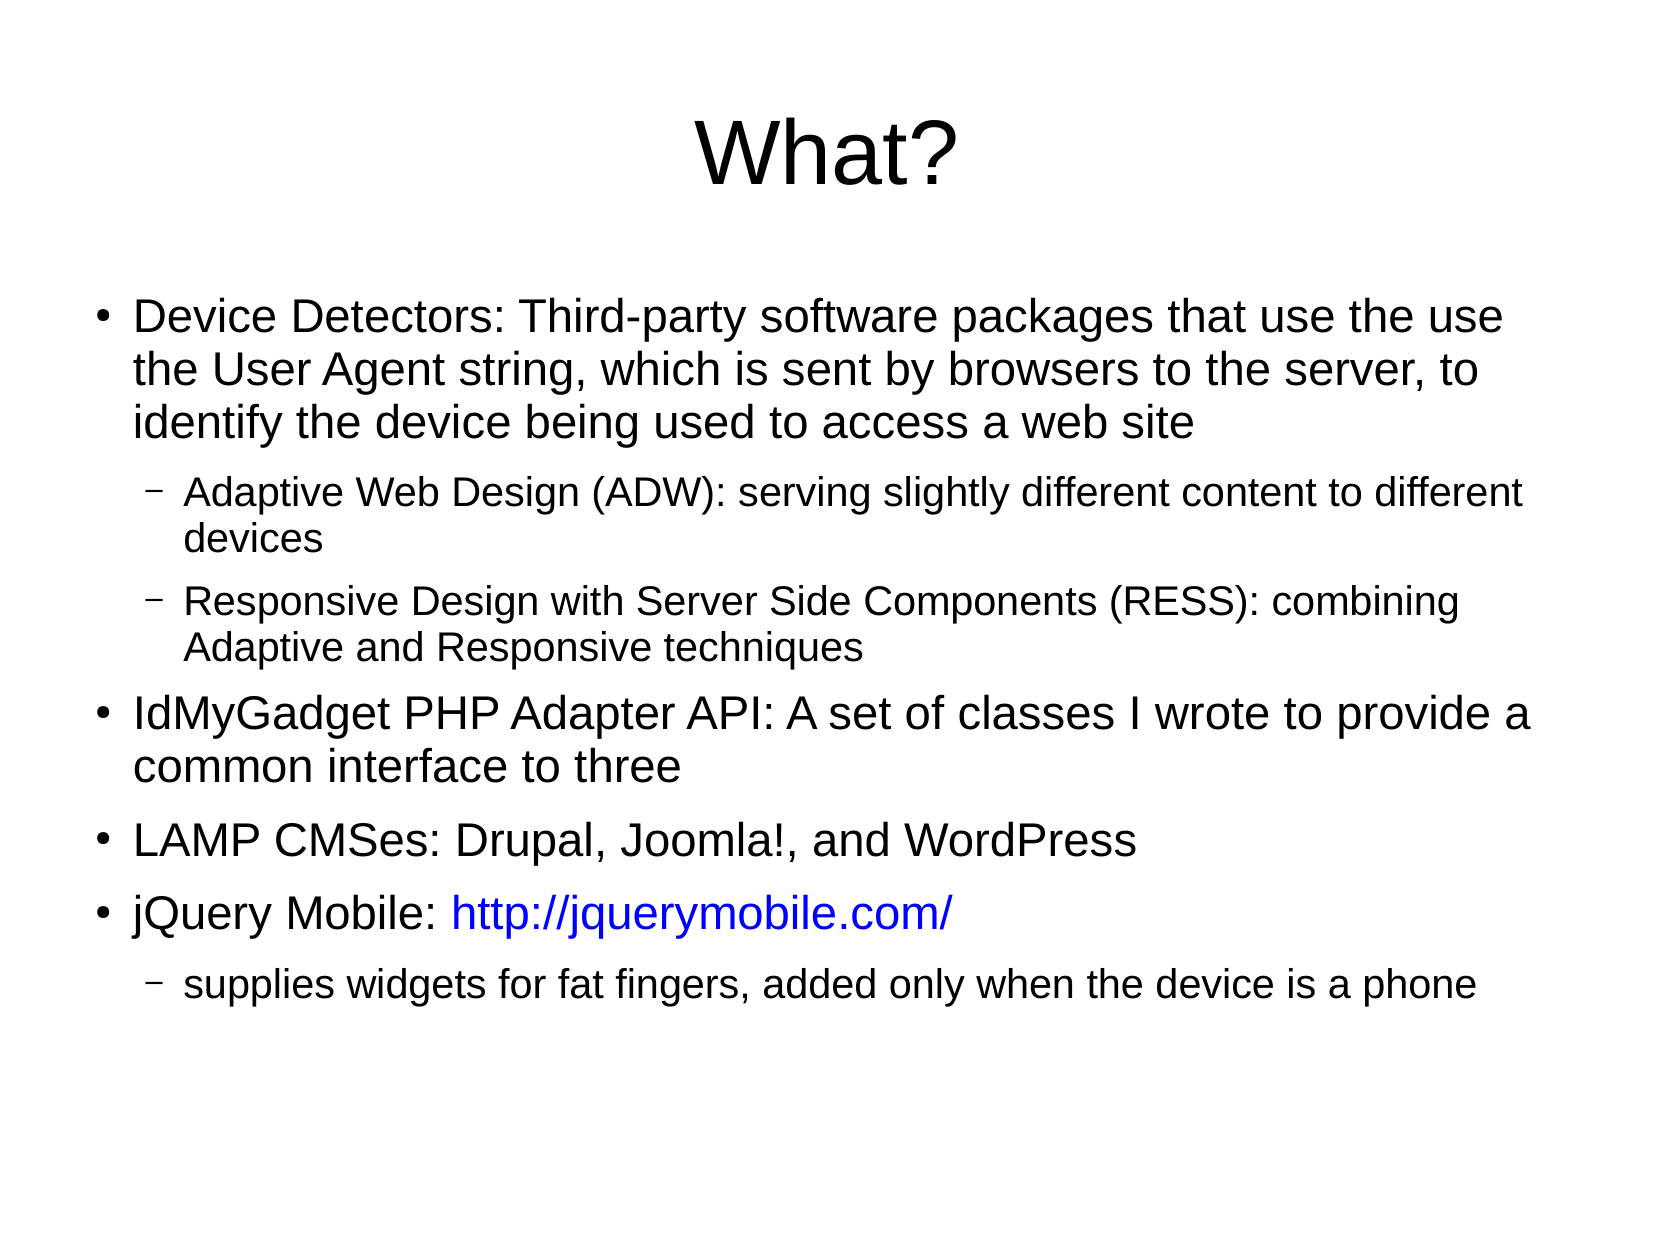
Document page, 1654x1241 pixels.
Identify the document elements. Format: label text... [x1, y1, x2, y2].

title What? [82, 49, 1571, 257]
list Device Detectors: Third-party software packages that use the use the User Agent string, which is sent by browsers to the server, to identify the device being used to access a web site Adaptive Web Design (ADW): serving slightly different content to different devices Responsive Design with Server Side Components (RESS): combining Adaptive and Responsive techniques IdMyGadget PHP Adapter API: A set of classes I wrote to provide a common interface to three LAMP CMSes: Drupal, Joomla!, and WordPress jQuery Mobile: http://jquerymobile.com/ supplies widgets for fat fingers, added only when the device is a phone [82, 290, 1571, 1010]
